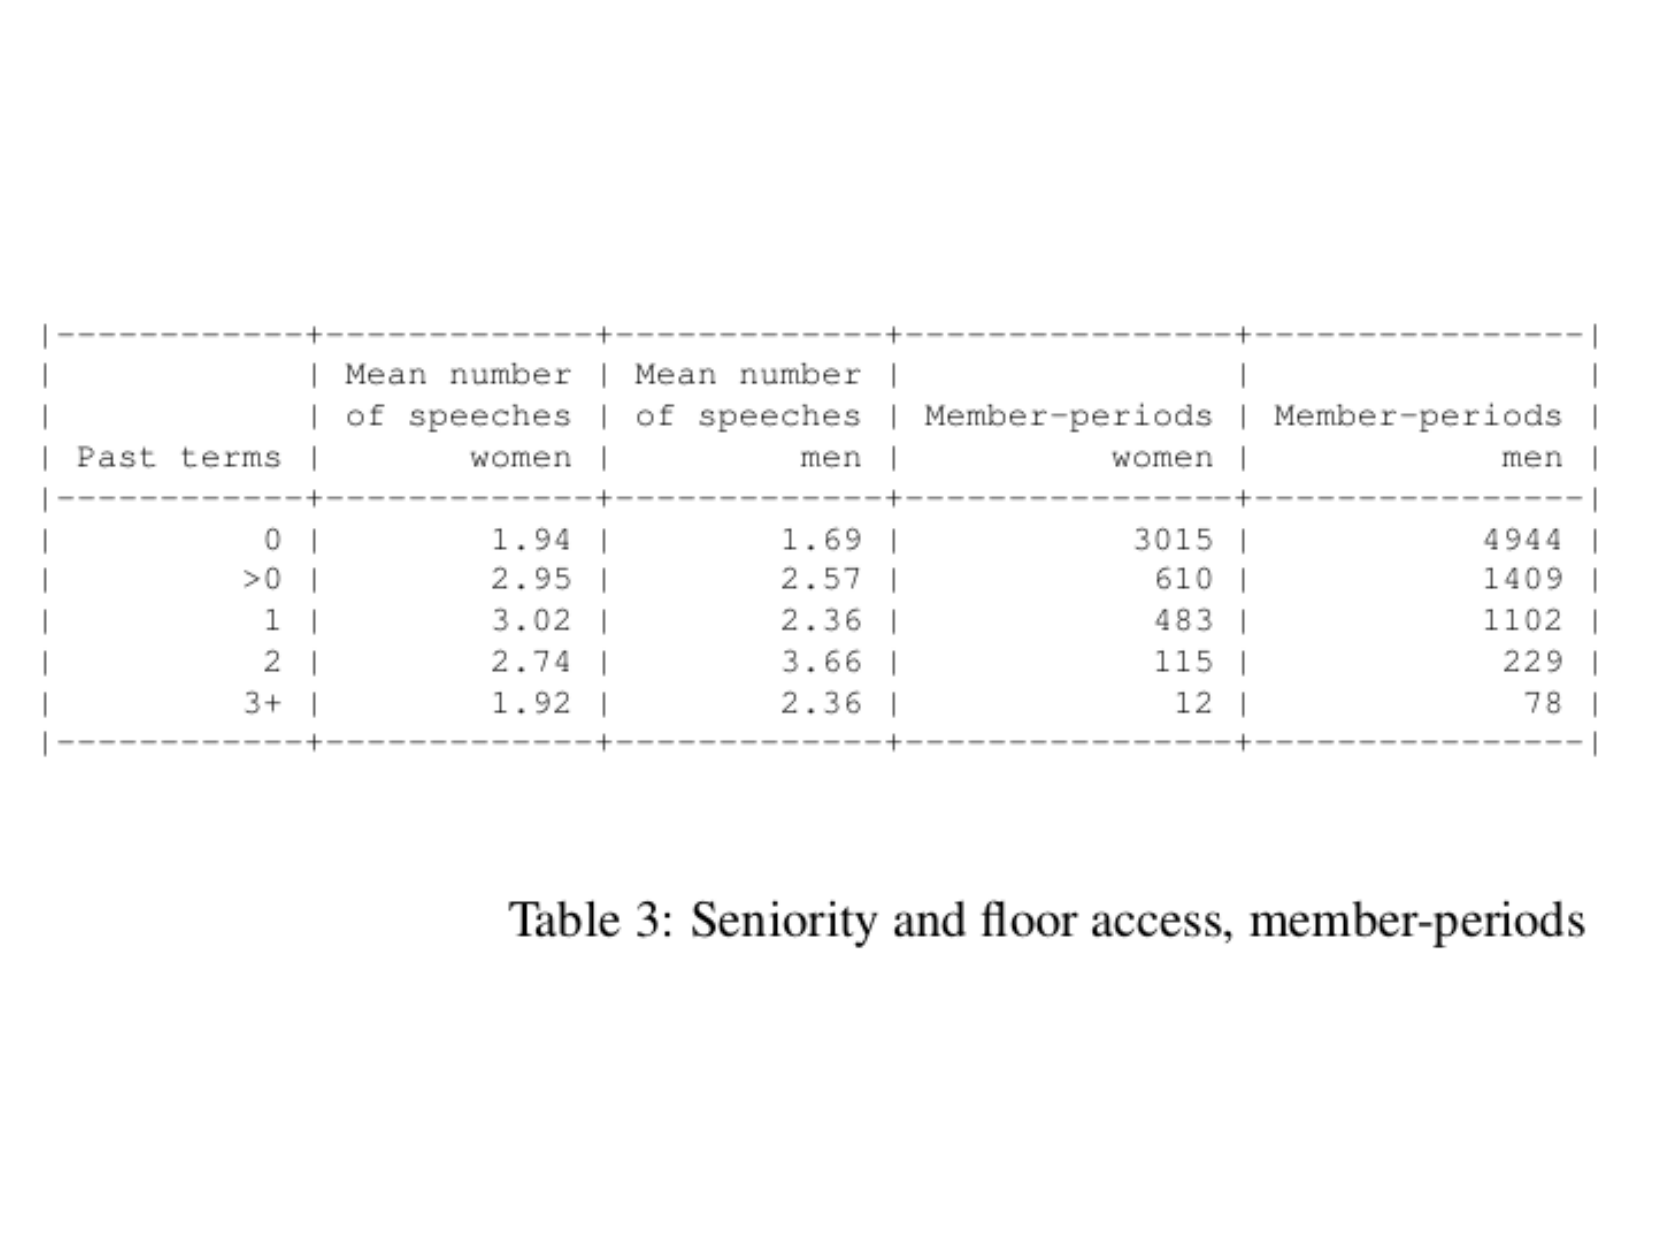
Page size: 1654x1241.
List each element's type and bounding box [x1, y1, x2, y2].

picture [24, 313, 1636, 969]
